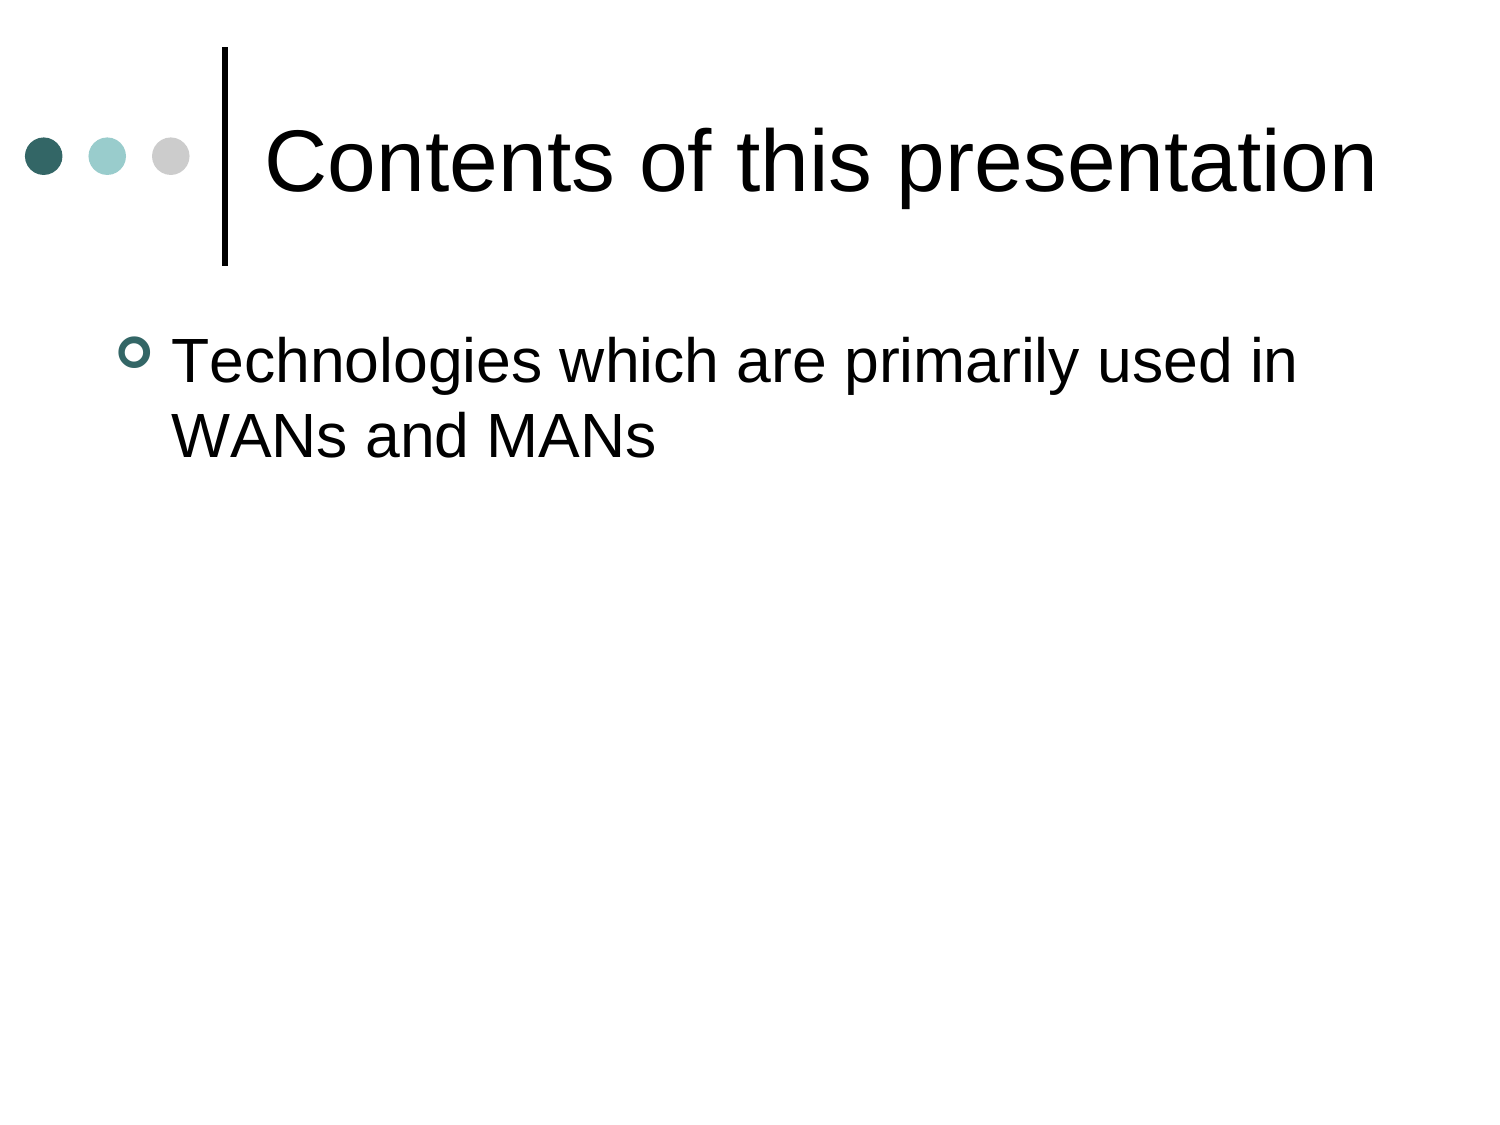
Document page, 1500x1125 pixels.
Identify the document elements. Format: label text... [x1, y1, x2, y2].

list Technologies which are primarily used in WANs and MANs [100, 312, 1400, 988]
title Contents of this presentation [249, 31, 1401, 282]
